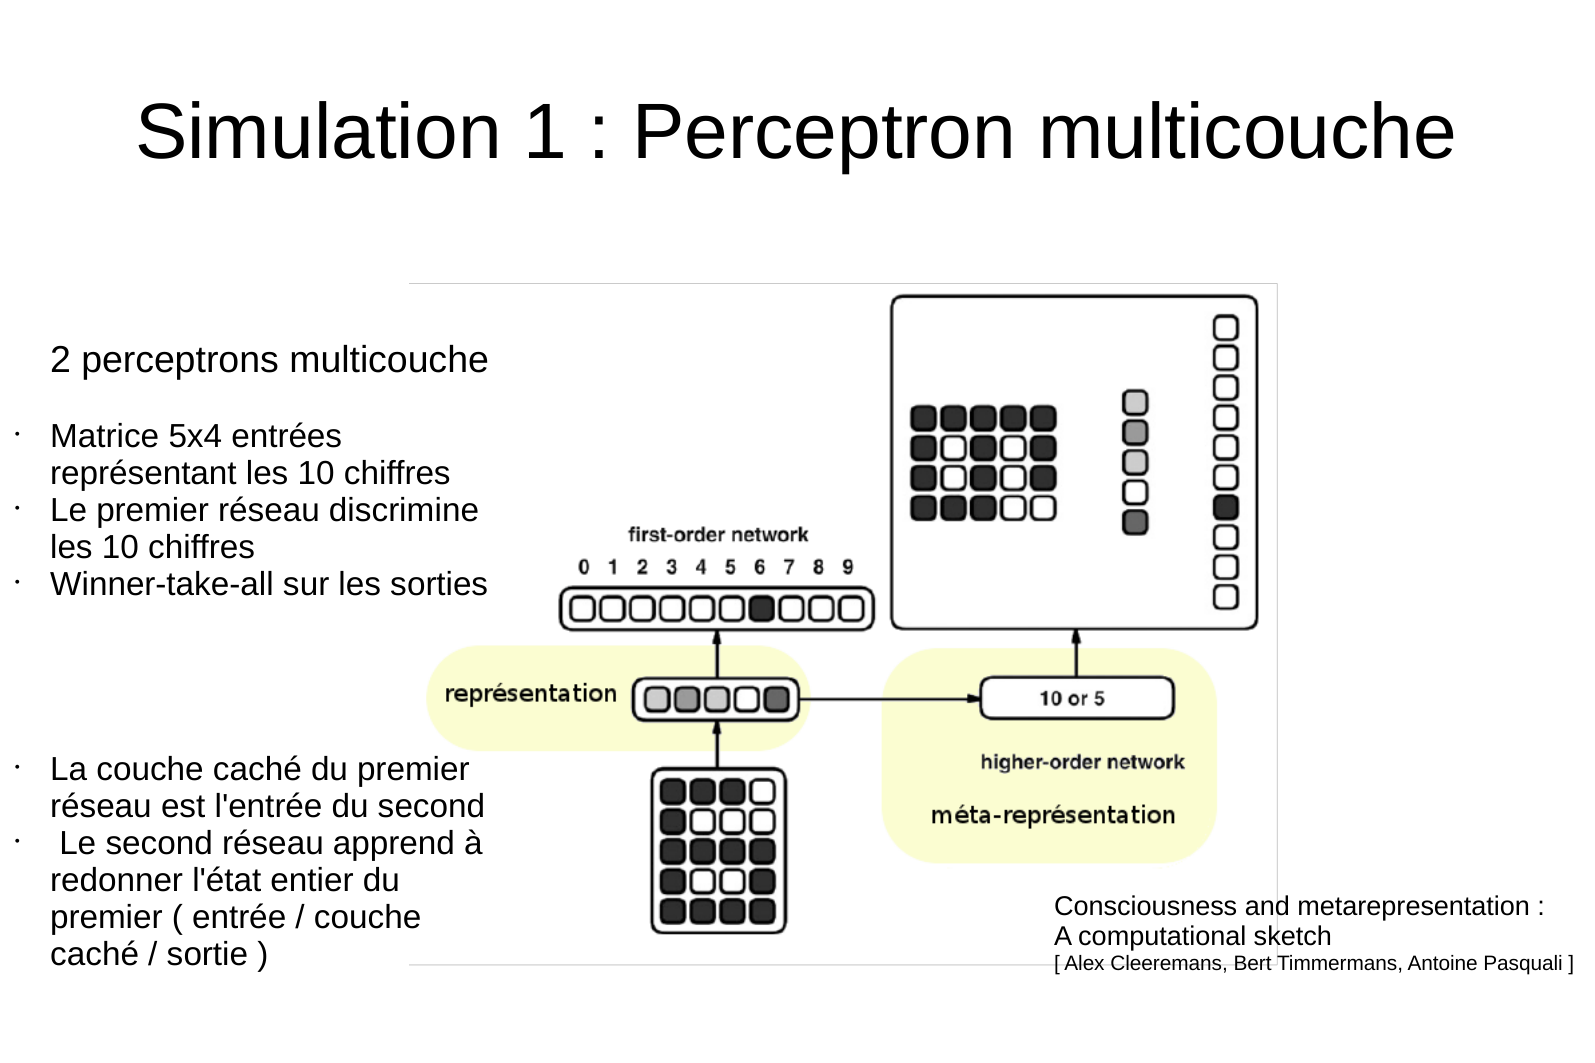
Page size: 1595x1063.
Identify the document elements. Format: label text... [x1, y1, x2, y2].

text_box 2 perceptrons multicouche Matrice 5x4 entrées représentant les 10 chiffres Le premier réseau discrimine les 10 chiffres Winner-take-all sur les sorties La couche caché du premier réseau est l'entrée du second Le second réseau apprend à redonner l'état entier du premier ( entrée / couche caché / sortie ) [0, 330, 508, 1063]
title Simulation 1 : Perceptron multicouche [79, 42, 1515, 220]
text_box Consciousness and metarepresentation : A computational sketch [ Alex Cleeremans, Bert Timmermans, Antoine Pasquali ] [968, 883, 1595, 1025]
picture [409, 266, 1304, 1040]
